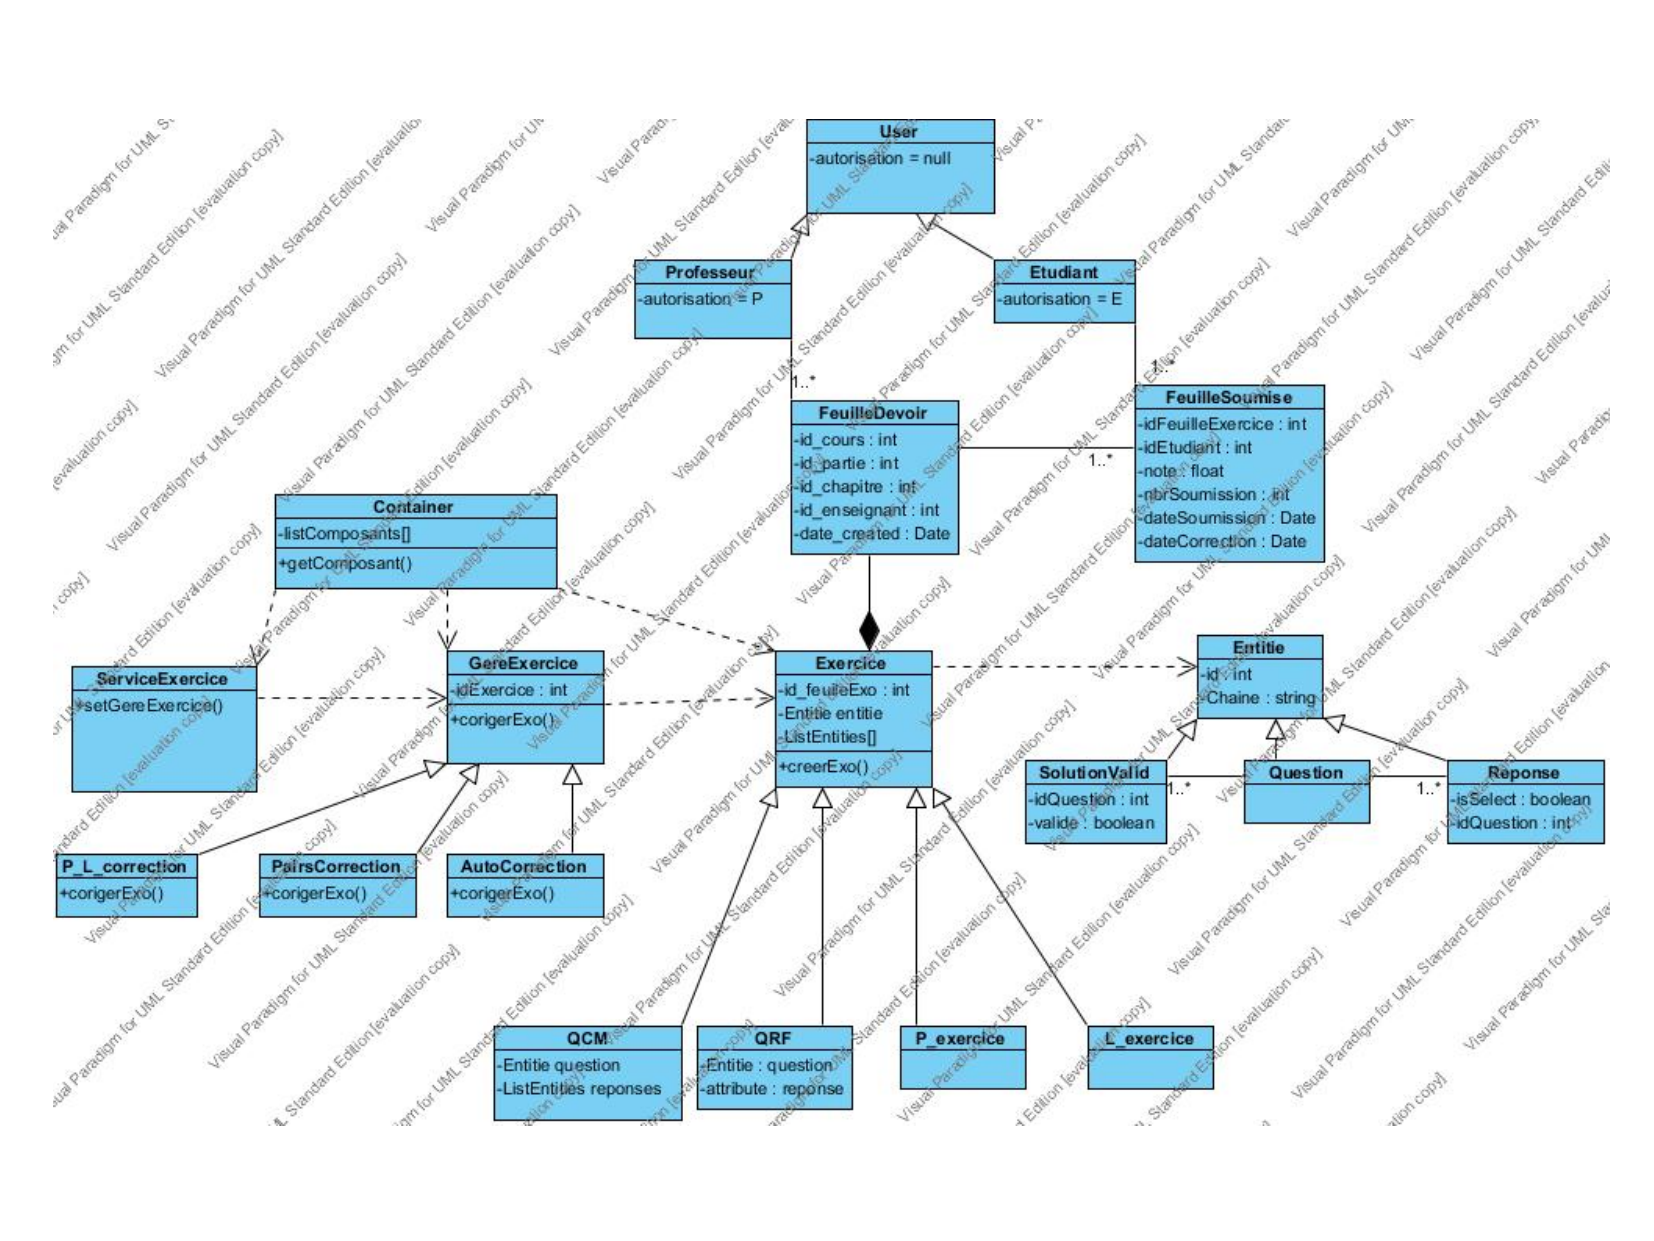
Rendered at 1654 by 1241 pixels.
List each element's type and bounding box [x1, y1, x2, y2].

picture [53, 119, 1610, 1126]
